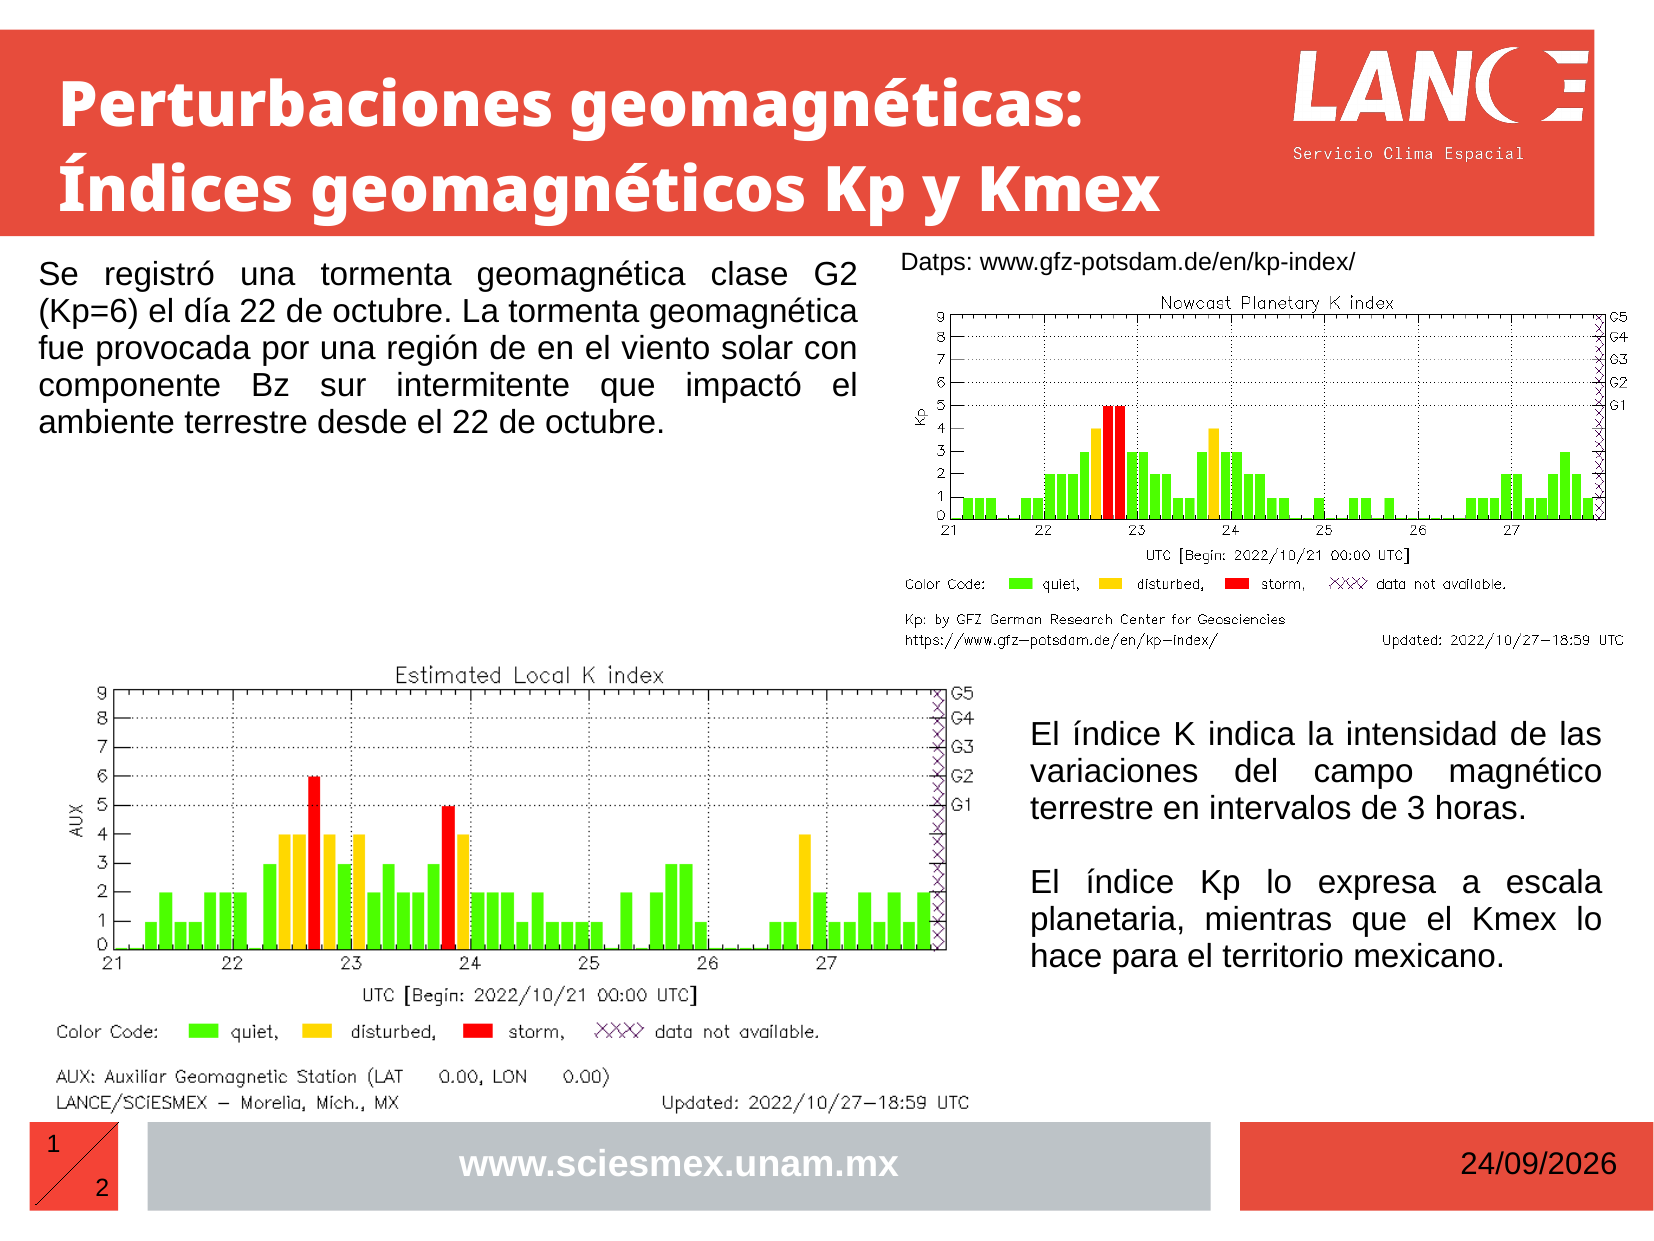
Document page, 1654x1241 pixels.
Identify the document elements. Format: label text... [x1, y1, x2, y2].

picture [47, 277, 1642, 1116]
text_box Datps: www.gfz-potsdam.de/en/kp-index/ [885, 240, 1654, 284]
text_box www.sciesmex.unam.mx [153, 1122, 1205, 1205]
text_box 2 [35, 1151, 125, 1209]
text_box El índice K indica la intensidad de las variaciones del campo magnético terrestre en intervalos de 3 horas. El índice Kp lo expresa a escala planetaria, mientras que el Kmex lo hace para el territorio mexicano. [1015, 707, 1619, 1052]
picture [1293, 47, 1589, 162]
text_box Se registró una tormenta geomagnética clase G2 (Kp=6) el día 22 de octubre. La tormenta geomagnética fue provocada por una región de en el viento solar con componente Bz sur intermitente que impactó el ambiente terrestre desde el 22 de octubre. [23, 248, 875, 650]
text_box <número> [31, 1122, 176, 1170]
text_box 27/10/2022 [1424, 1122, 1654, 1205]
title Perturbaciones geomagnéticas: Índices geomagnéticos Kp y Kmex [59, 59, 1312, 207]
